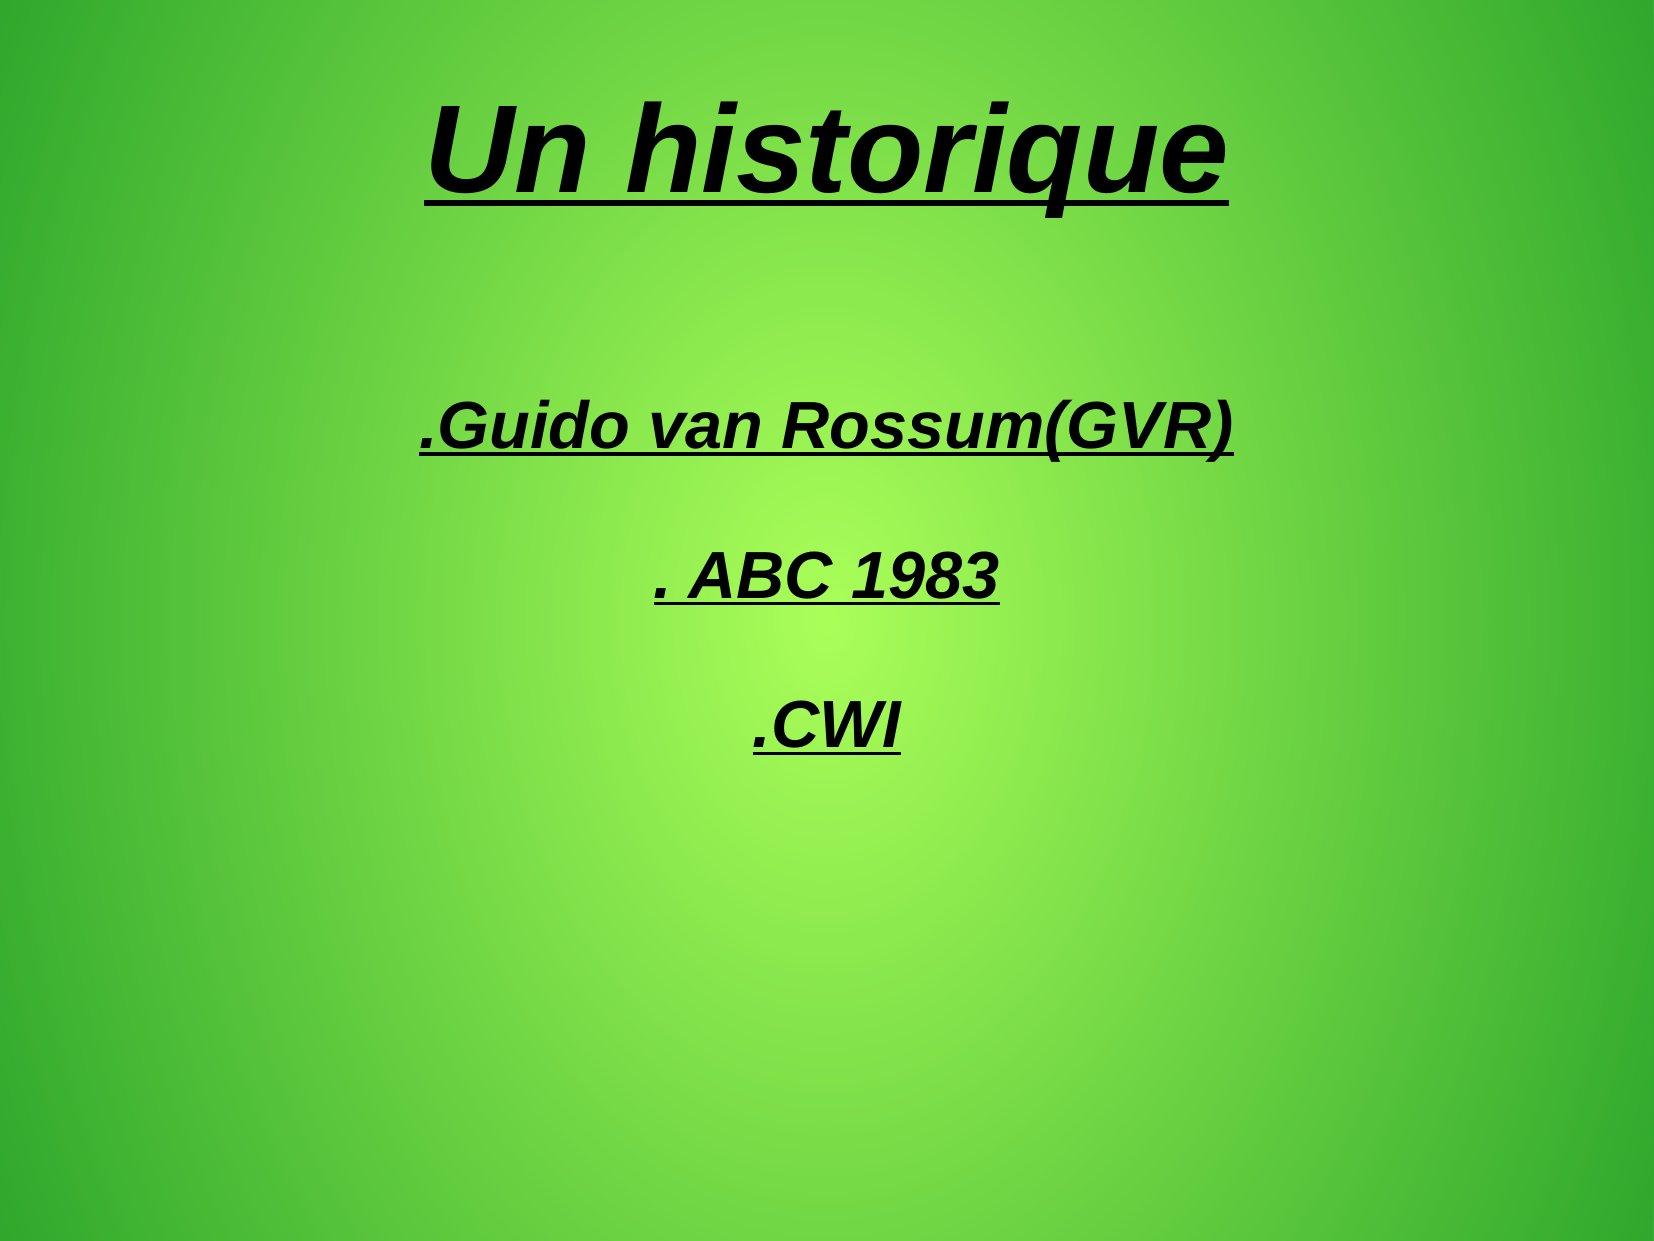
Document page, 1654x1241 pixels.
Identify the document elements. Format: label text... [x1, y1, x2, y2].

title Un historique [82, 47, 1571, 252]
text_box .Guido van Rossum(GVR) . ABC 1983 .CWI [82, 290, 1571, 1010]
